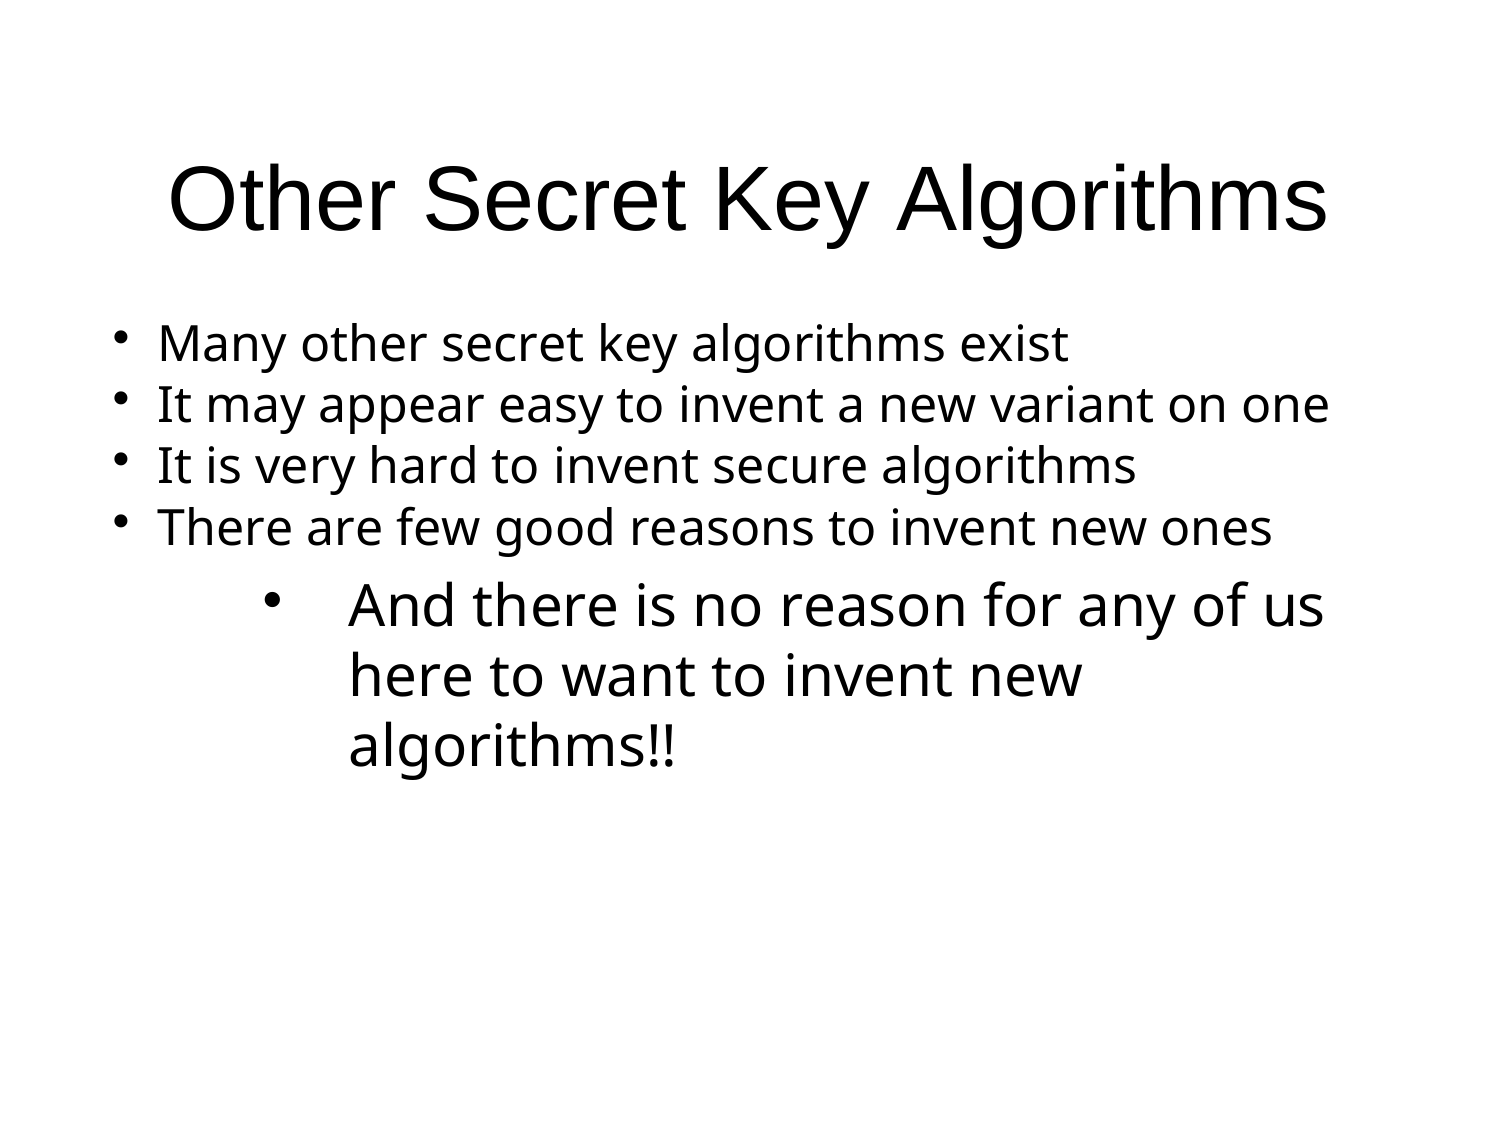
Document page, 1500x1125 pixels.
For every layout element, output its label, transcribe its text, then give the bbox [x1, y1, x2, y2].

list Many other secret key algorithms exist It may appear easy to invent a new variant on one It is very hard to invent secure algorithms There are few good reasons to invent new ones And there is no reason for any of us here to want to invent new algorithms!! [112, 324, 1387, 985]
title Other Secret Key Algorithms [112, 107, 1387, 280]
